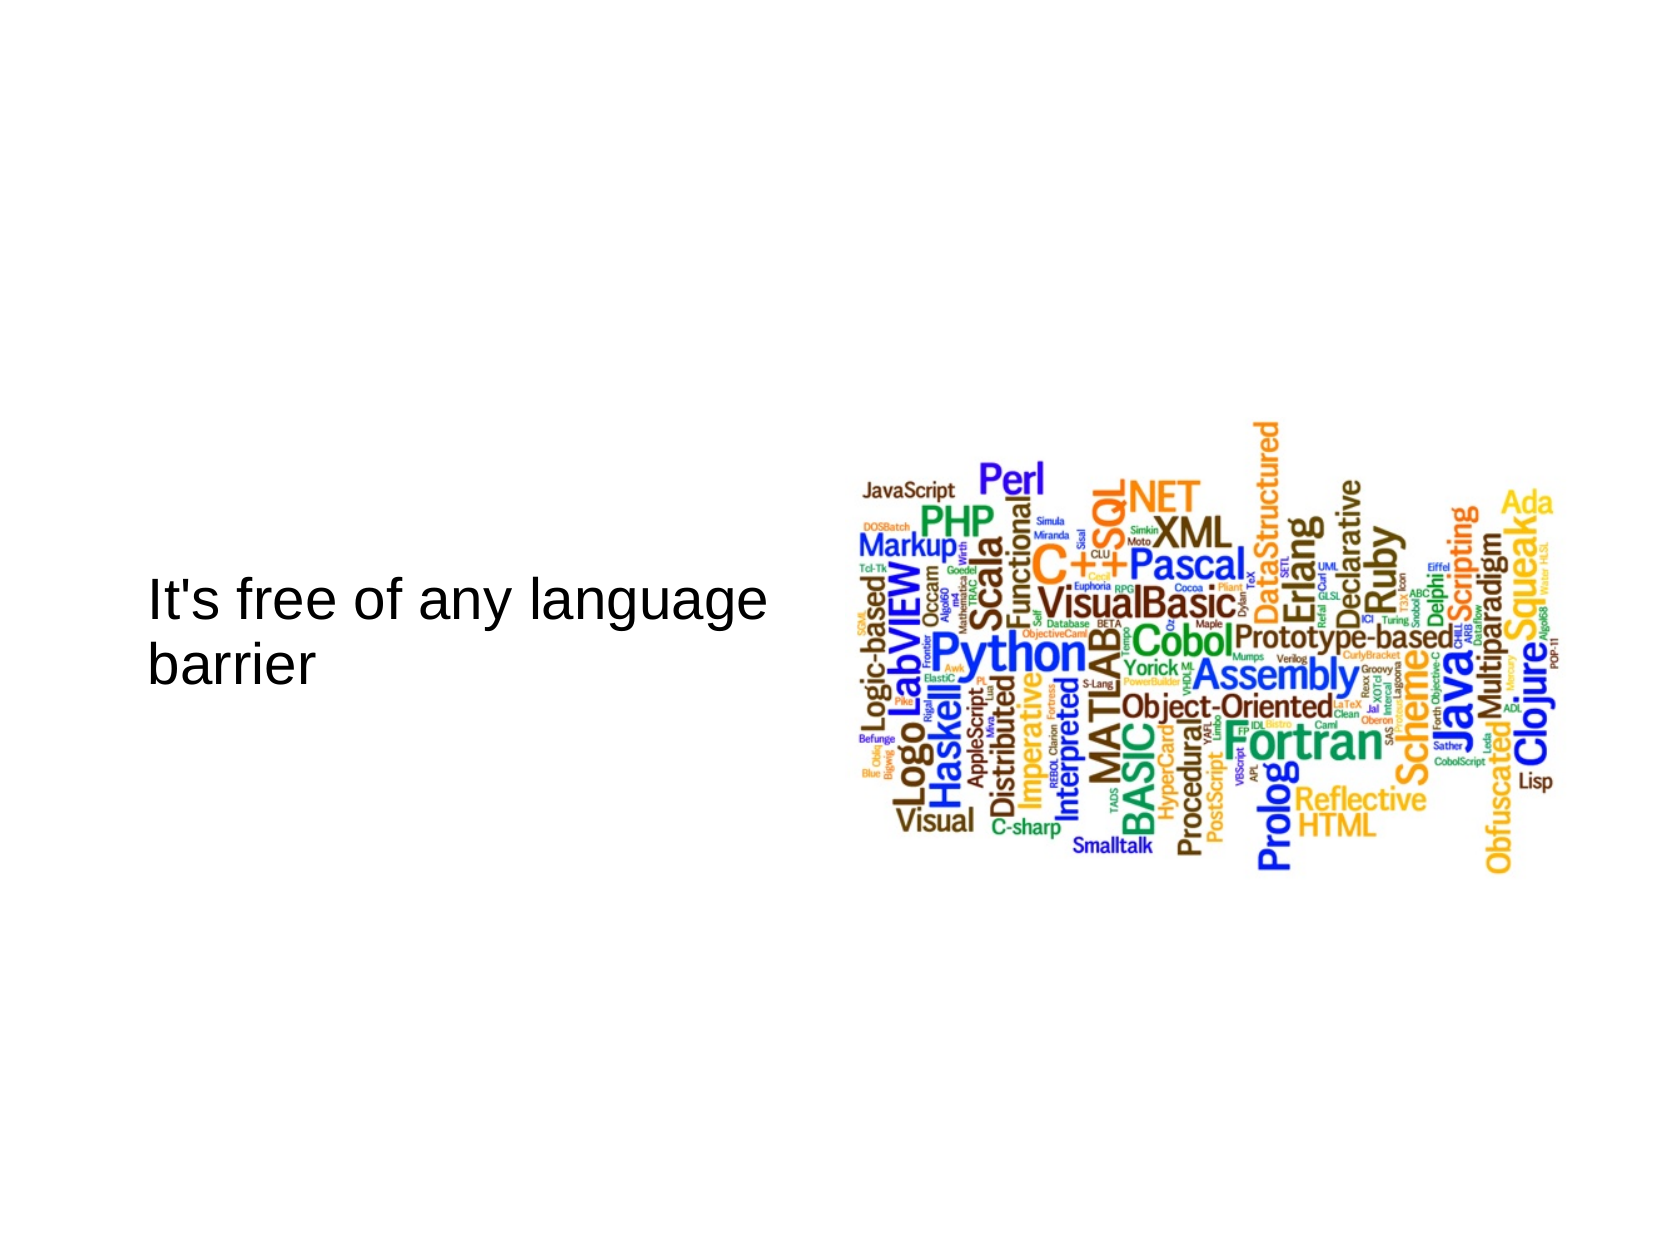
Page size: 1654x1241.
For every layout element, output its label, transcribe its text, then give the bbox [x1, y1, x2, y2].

picture [845, 417, 1572, 882]
list It's free of any language barrier [76, 566, 804, 779]
